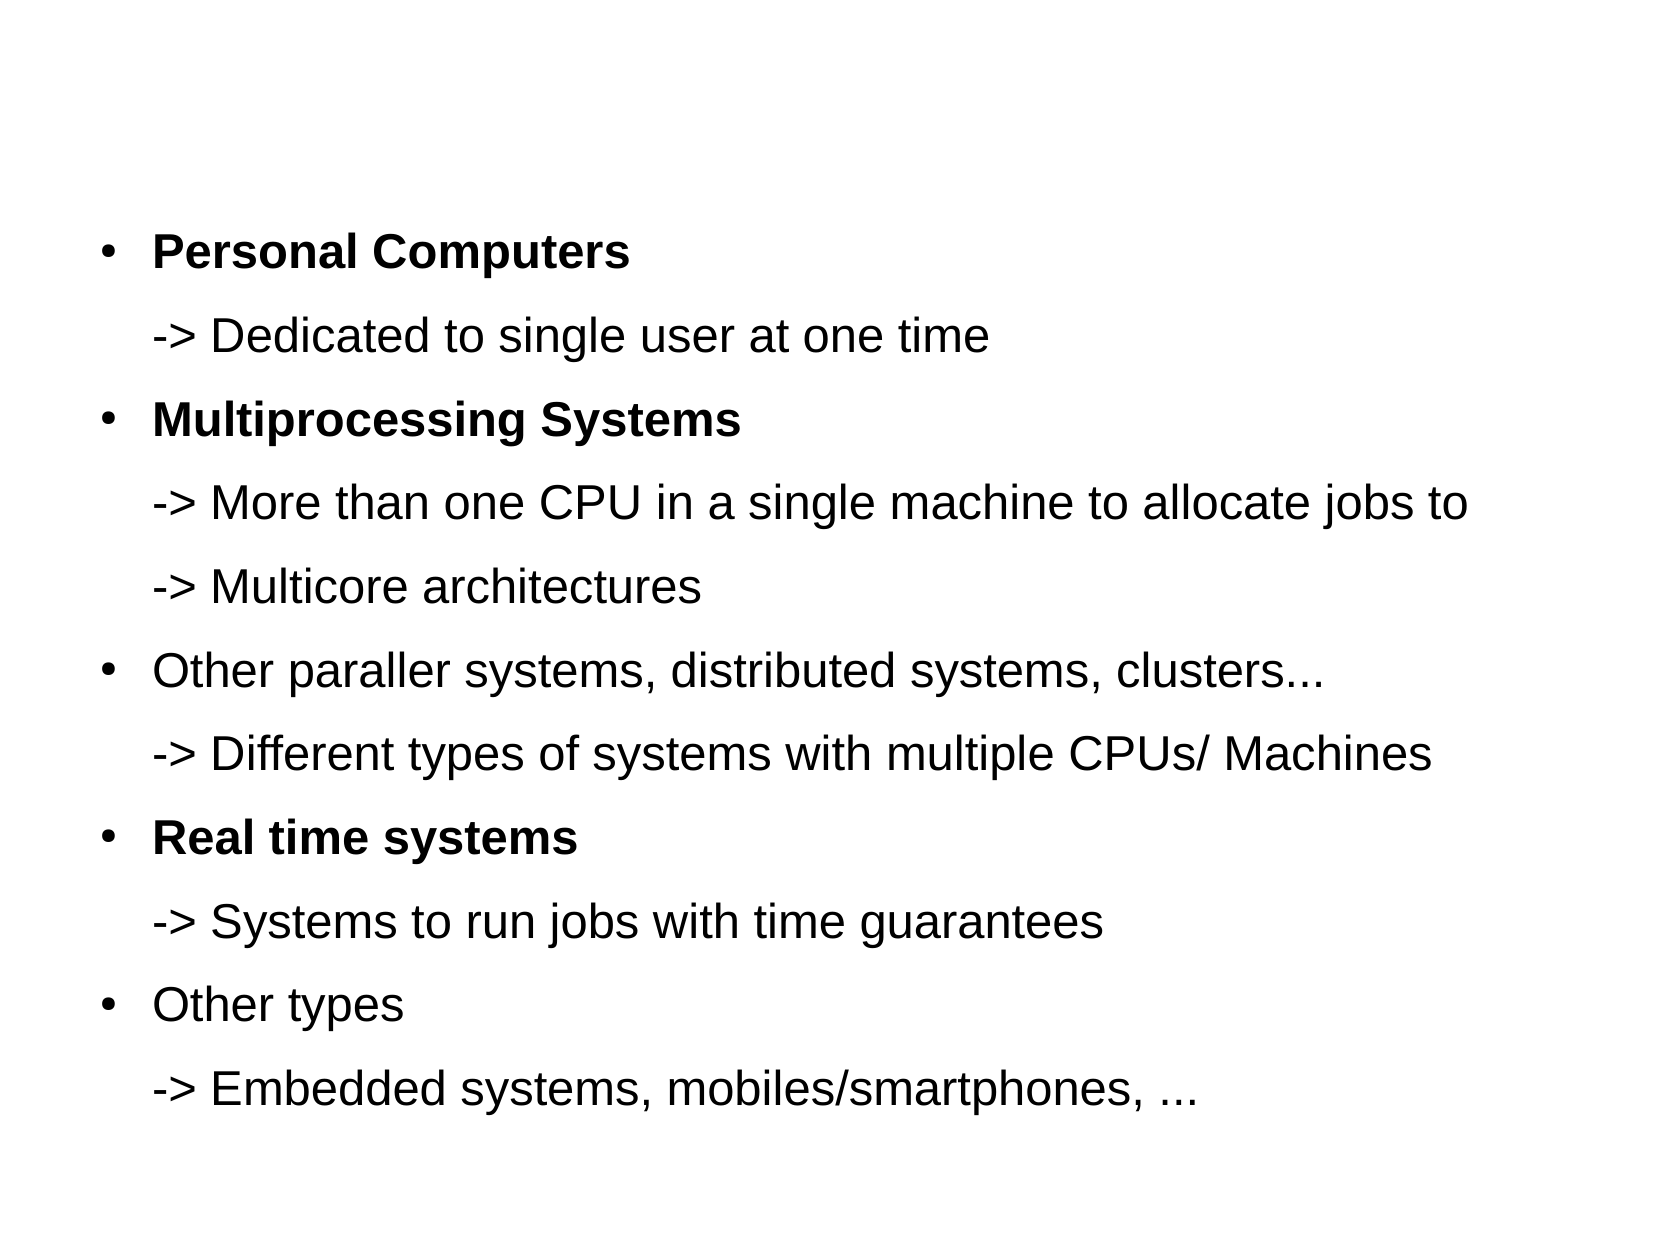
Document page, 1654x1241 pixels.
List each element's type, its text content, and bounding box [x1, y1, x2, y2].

list Personal Computers -> Dedicated to single user at one time Multiprocessing Systems -> More than one CPU in a single machine to allocate jobs to -> Multicore architectures Other paraller systems, distributed systems, clusters... -> Different types of systems with multiple CPUs/ Machines Real time systems -> Systems to run jobs with time guarantees Other types -> Embedded systems, mobiles/smartphones, ... [82, 224, 1571, 1123]
